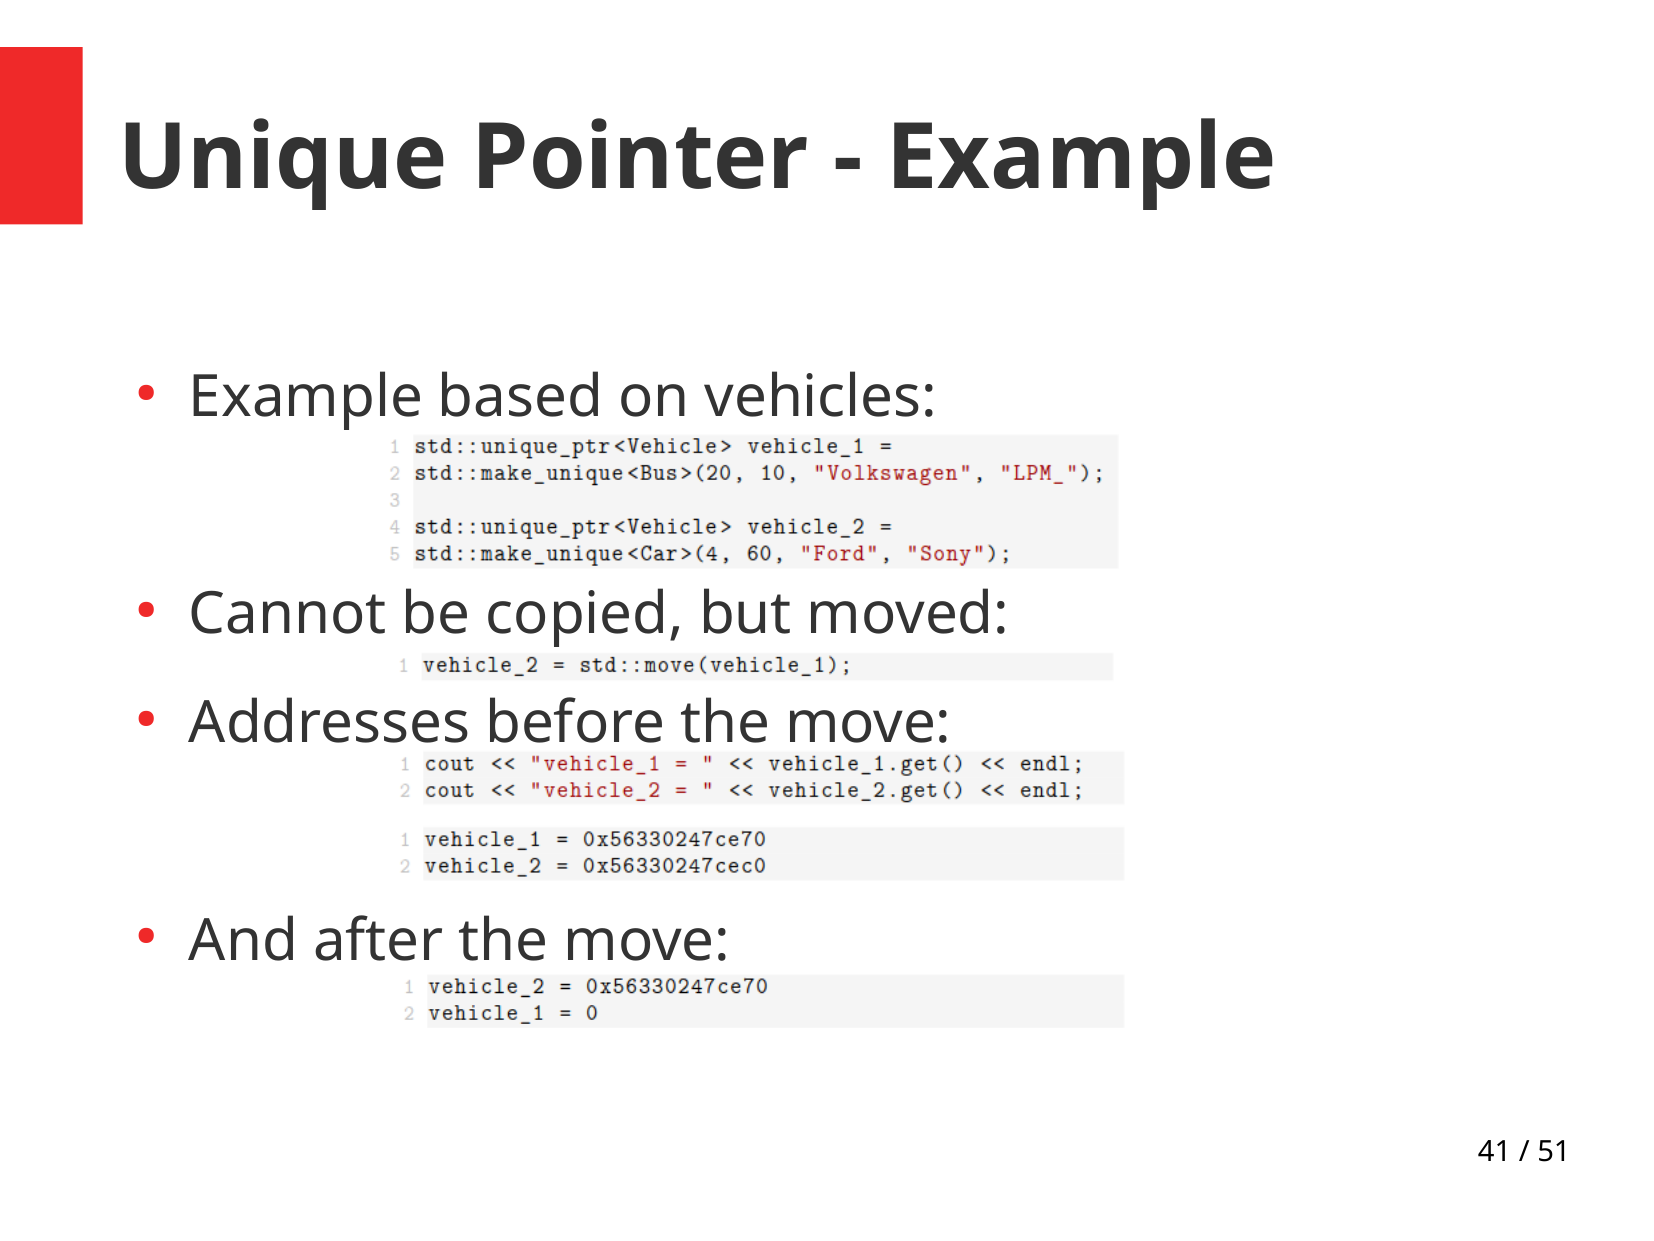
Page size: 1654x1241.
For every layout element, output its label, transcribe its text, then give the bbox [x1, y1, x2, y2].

title Unique Pointer - Example [118, 49, 1571, 257]
picture [401, 968, 1134, 1032]
picture [389, 744, 1134, 886]
list Example based on vehicles: Cannot be copied, but moved: Addresses before the move: And after the move: [118, 354, 1536, 1074]
picture [380, 433, 1123, 578]
picture [393, 649, 1123, 687]
